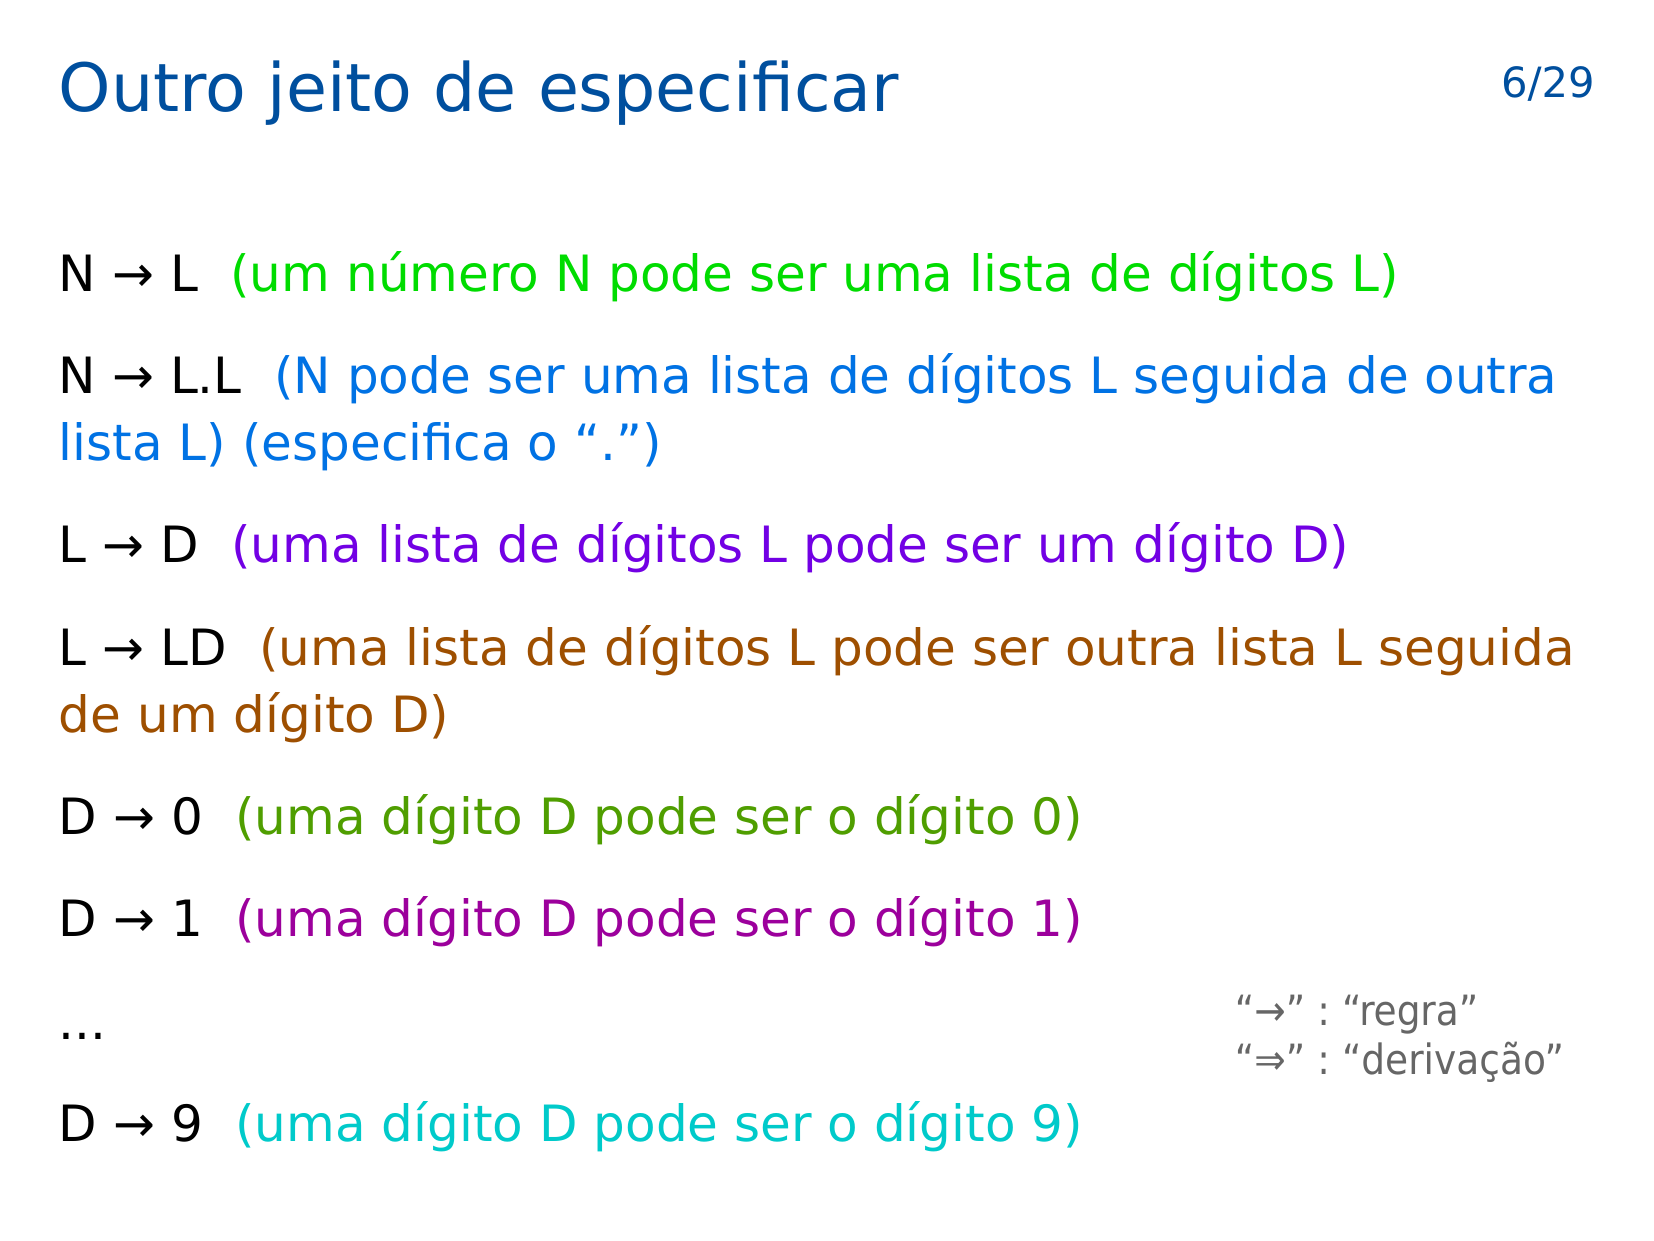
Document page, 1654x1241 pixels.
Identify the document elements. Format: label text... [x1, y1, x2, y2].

text_box “→” : “regra” “⇒” : “derivação” [1220, 979, 1615, 1107]
list N → L (um número N pode ser uma lista de dígitos L) N → L.L (N pode ser uma lista de dígitos L seguida de outra lista L) (especifica o “.”) L → D (uma lista de dígitos L pode ser um dígito D) L → LD (uma lista de dígitos L pode ser outra lista L seguida de um dígito D) D → 0 (uma dígito D pode ser o dígito 0) D → 1 (uma dígito D pode ser o dígito 1) ... D → 9 (uma dígito D pode ser o dígito 9) [59, 236, 1595, 1211]
title Outro jeito de especificar [59, 29, 1625, 148]
